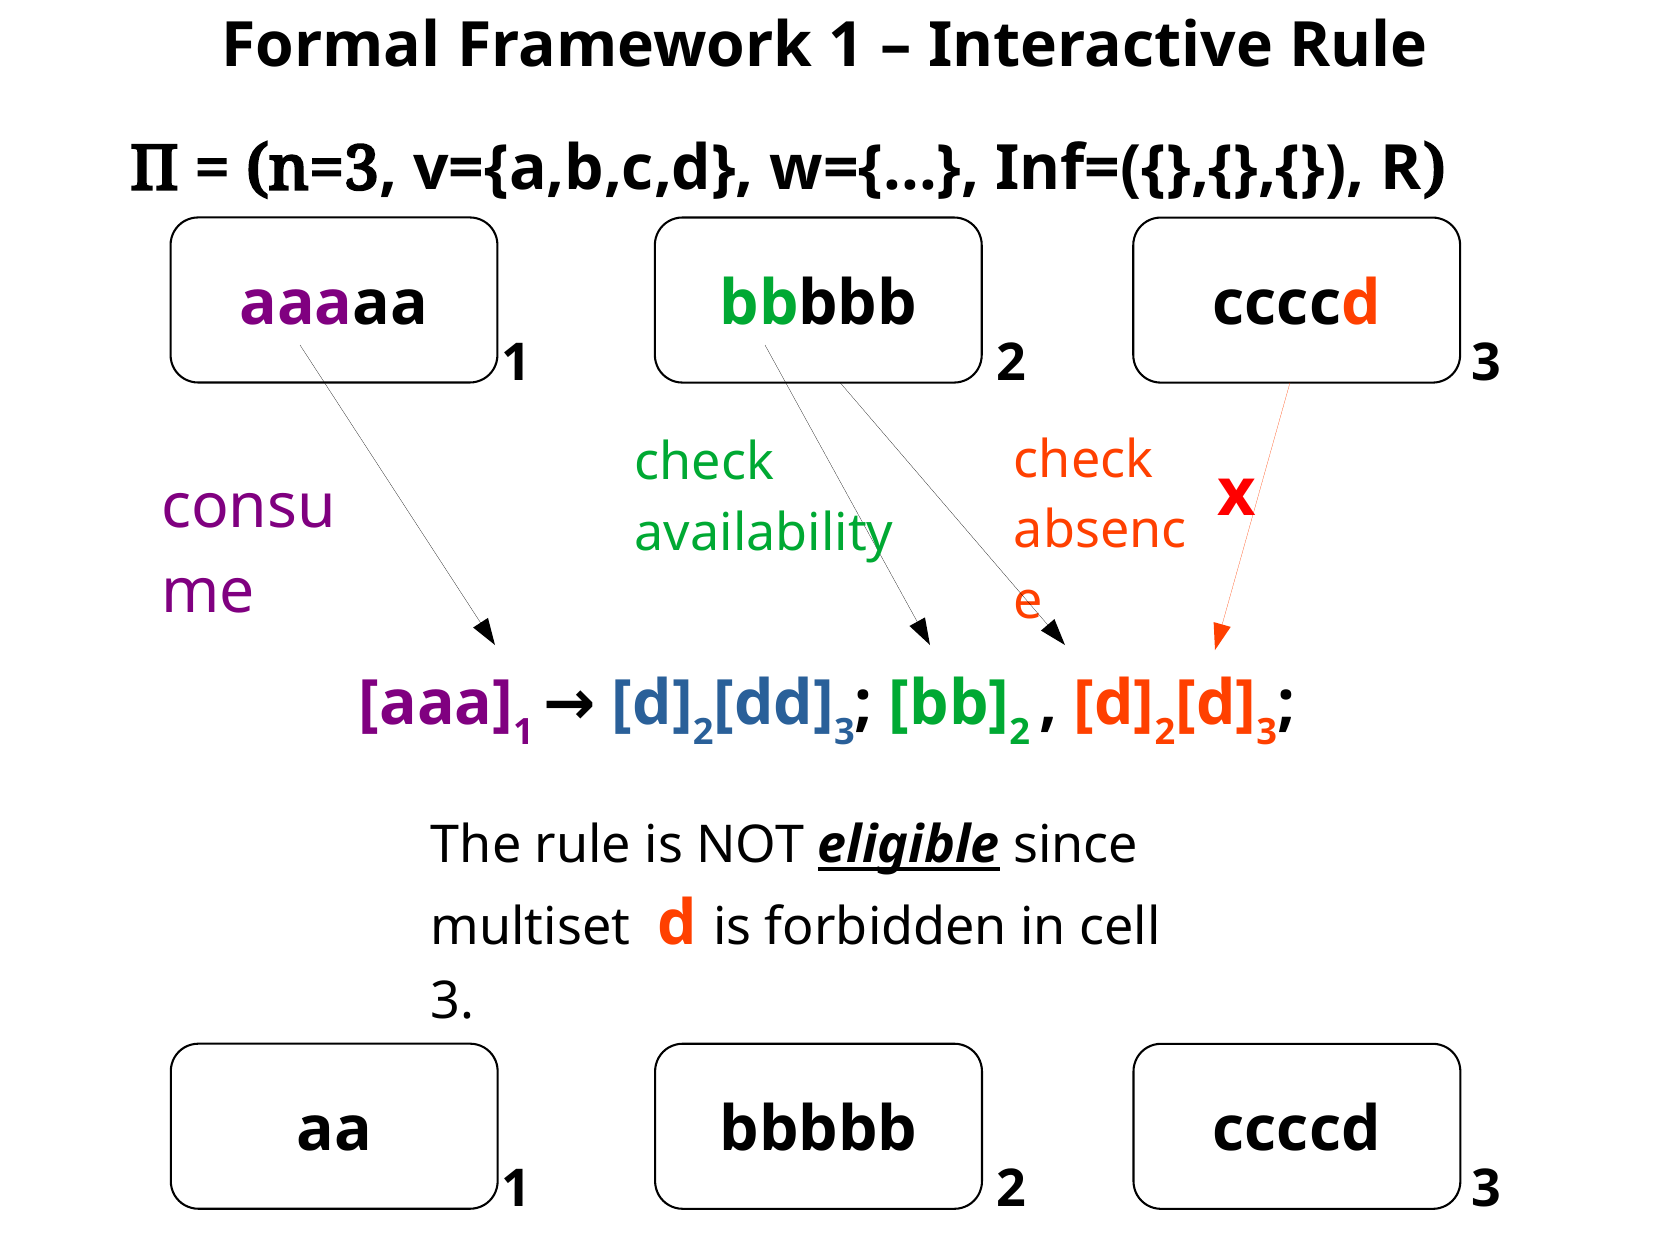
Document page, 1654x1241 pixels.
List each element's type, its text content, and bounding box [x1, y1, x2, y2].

text_box aaaaa [170, 217, 498, 383]
text_box aa [170, 1043, 498, 1209]
text_box ccccd [1133, 217, 1461, 383]
text_box 1 [486, 317, 527, 401]
text_box consume [146, 453, 402, 594]
text_box 3 [1456, 1143, 1498, 1227]
text_box bbbbb [654, 217, 982, 383]
text_box 3 [1456, 317, 1497, 401]
text_box 1 [486, 1143, 528, 1227]
title Formal Framework 1 – Interactive Rule [0, 1, 1651, 84]
text_box check absence [999, 414, 1210, 586]
text_box check availability [619, 416, 929, 597]
text_box Π = (n=3, v={a,b,c,d}, w={...}, Inf=({},{},{}), R) [115, 115, 1538, 216]
text_box ccccd [1133, 1043, 1461, 1209]
text_box x [1203, 437, 1270, 541]
text_box bbbbb [655, 1043, 982, 1209]
text_box 2 [981, 317, 1023, 401]
text_box 2 [981, 1143, 1023, 1227]
text_box [aaa]1 → [d]2[dd]3; [bb]2 , [d]2[d]3; [343, 650, 1364, 857]
text_box check availability [870, 416, 929, 485]
text_box The rule is NOT eligible since multiset d is forbidden in cell 3. [416, 799, 1227, 966]
